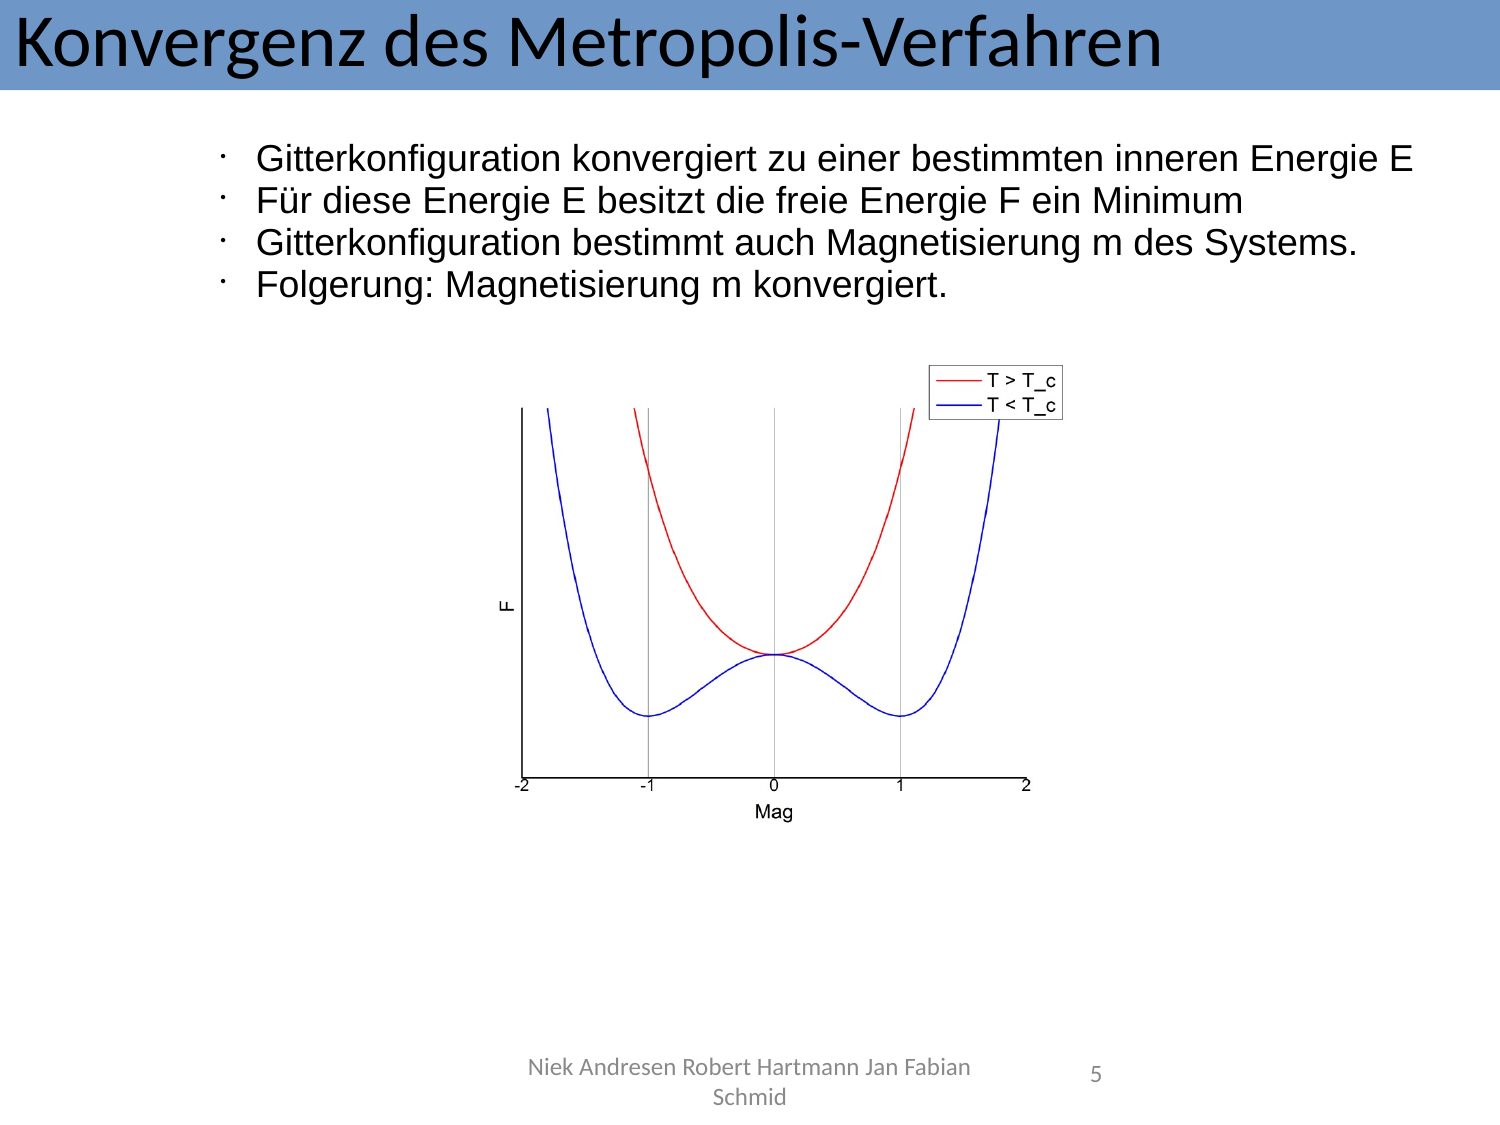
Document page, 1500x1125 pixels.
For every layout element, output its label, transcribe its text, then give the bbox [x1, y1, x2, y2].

text_box <Nummer> [1074, 1042, 1426, 1103]
text_box Konvergenz des Metropolis-Verfahren [0, 0, 1500, 91]
picture [389, 348, 1129, 863]
text_box Gitterkonfiguration konvergiert zu einer bestimmten inneren Energie E Für diese Energie E besitzt die freie Energie F ein Minimum Gitterkonfiguration bestimmt auch Magnetisierung m des Systems. Folgerung: Magnetisierung m konvergiert. [205, 129, 1430, 313]
text_box Niek Andresen Robert Hartmann Jan Fabian Schmid [512, 1042, 988, 1103]
